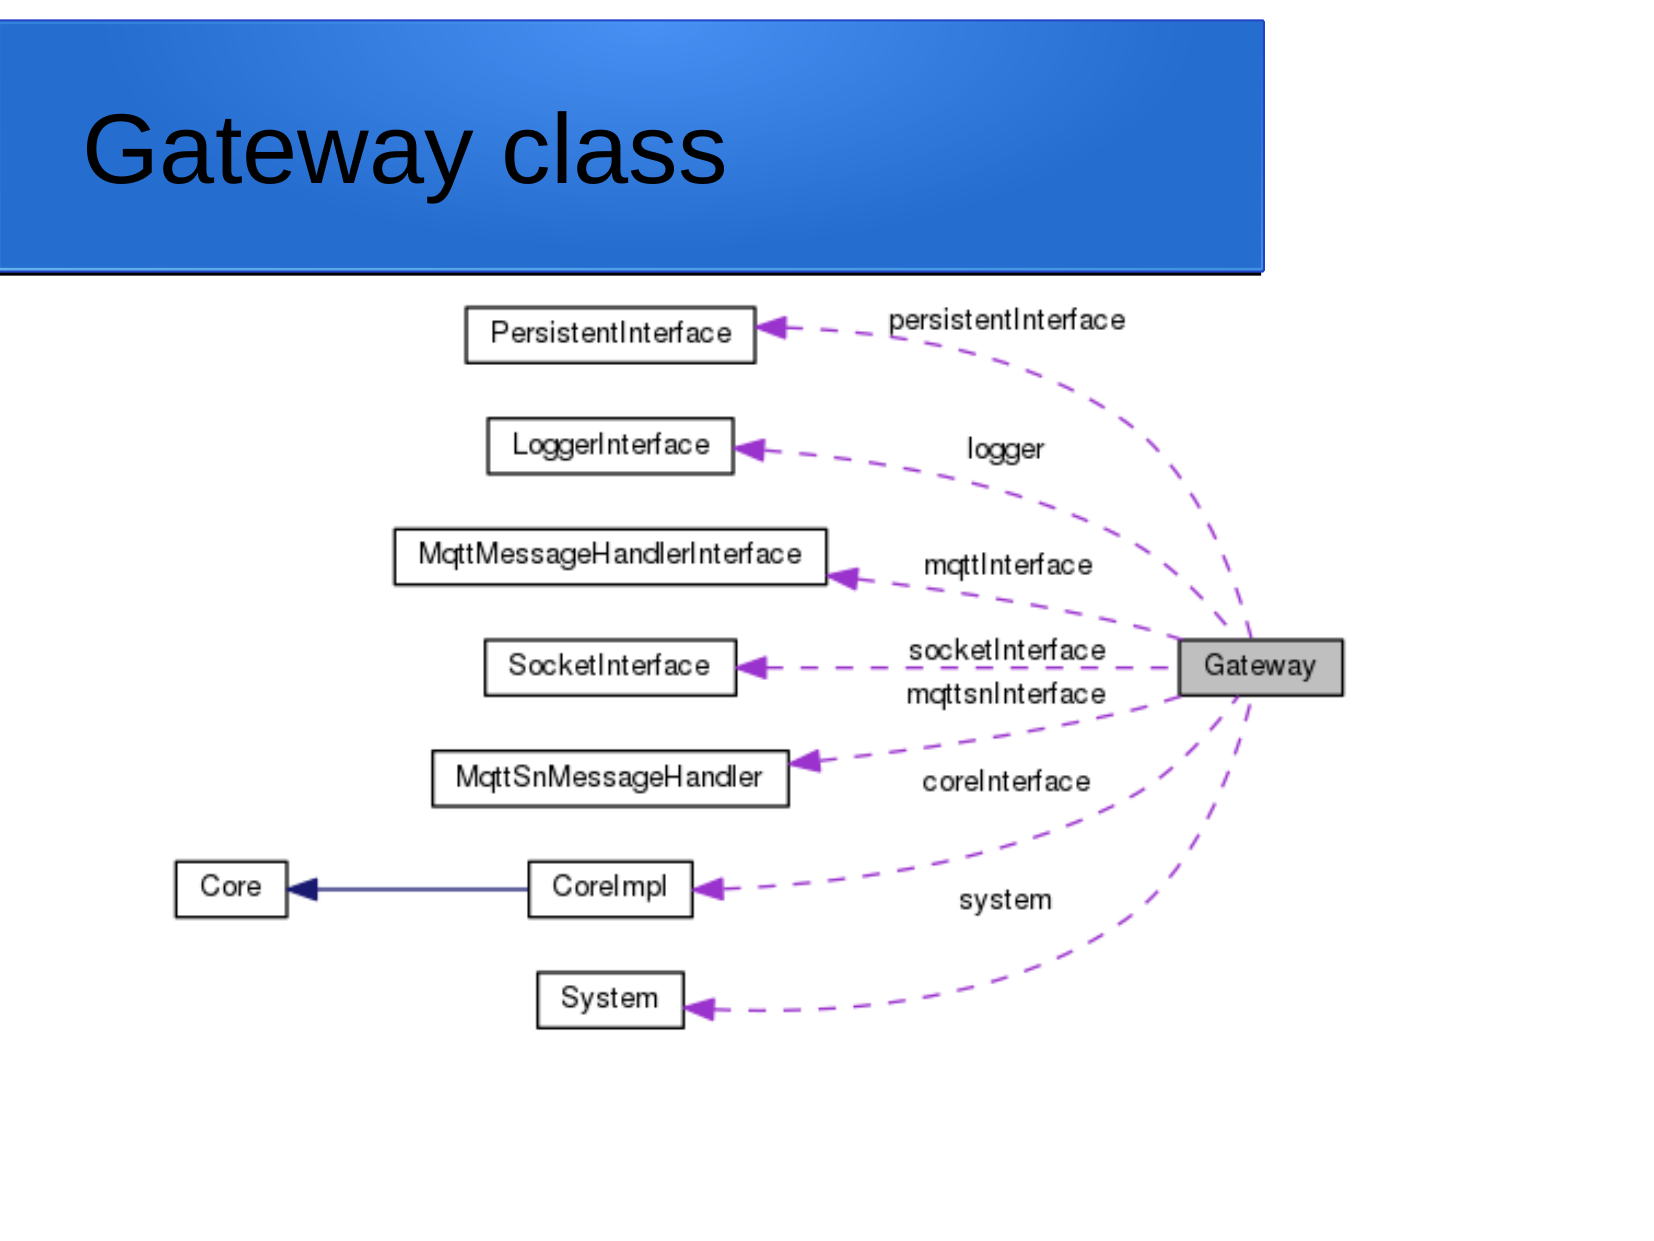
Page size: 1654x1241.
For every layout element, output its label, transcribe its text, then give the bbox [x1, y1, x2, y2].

title Gateway class [82, 47, 1235, 252]
picture [165, 295, 1355, 1041]
